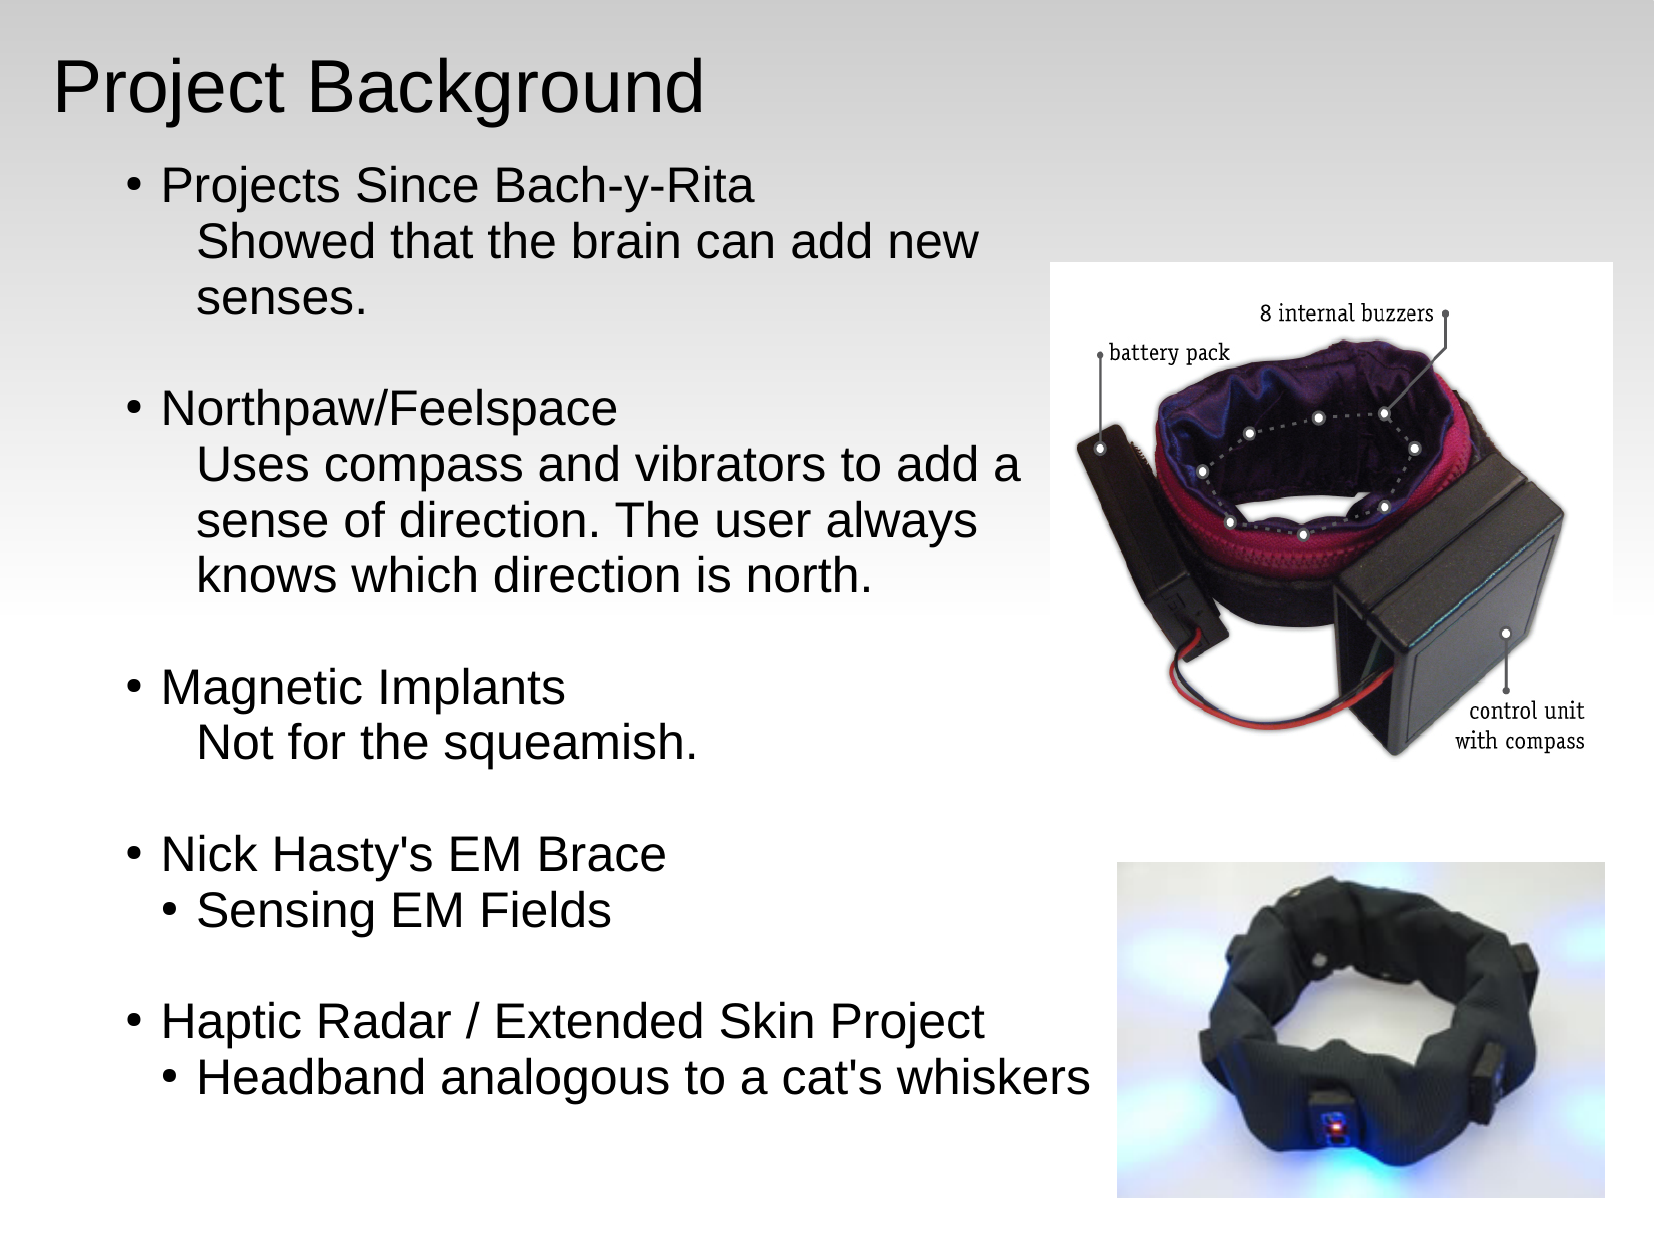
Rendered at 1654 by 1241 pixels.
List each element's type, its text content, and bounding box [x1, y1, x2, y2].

picture [1117, 862, 1605, 1198]
text_box Project Background [37, 37, 723, 137]
text_box Projects Since Bach-y-Rita Showed that the brain can add new senses. Northpaw/Feelspace Uses compass and vibrators to add a sense of direction. The user always knows which direction is north. Magnetic Implants Not for the squeamish. Nick Hasty's EM Brace Sensing EM Fields Haptic Radar / Extended Skin Project Headband analogous to a cat's whiskers [75, 150, 1126, 1163]
picture [1050, 262, 1613, 788]
